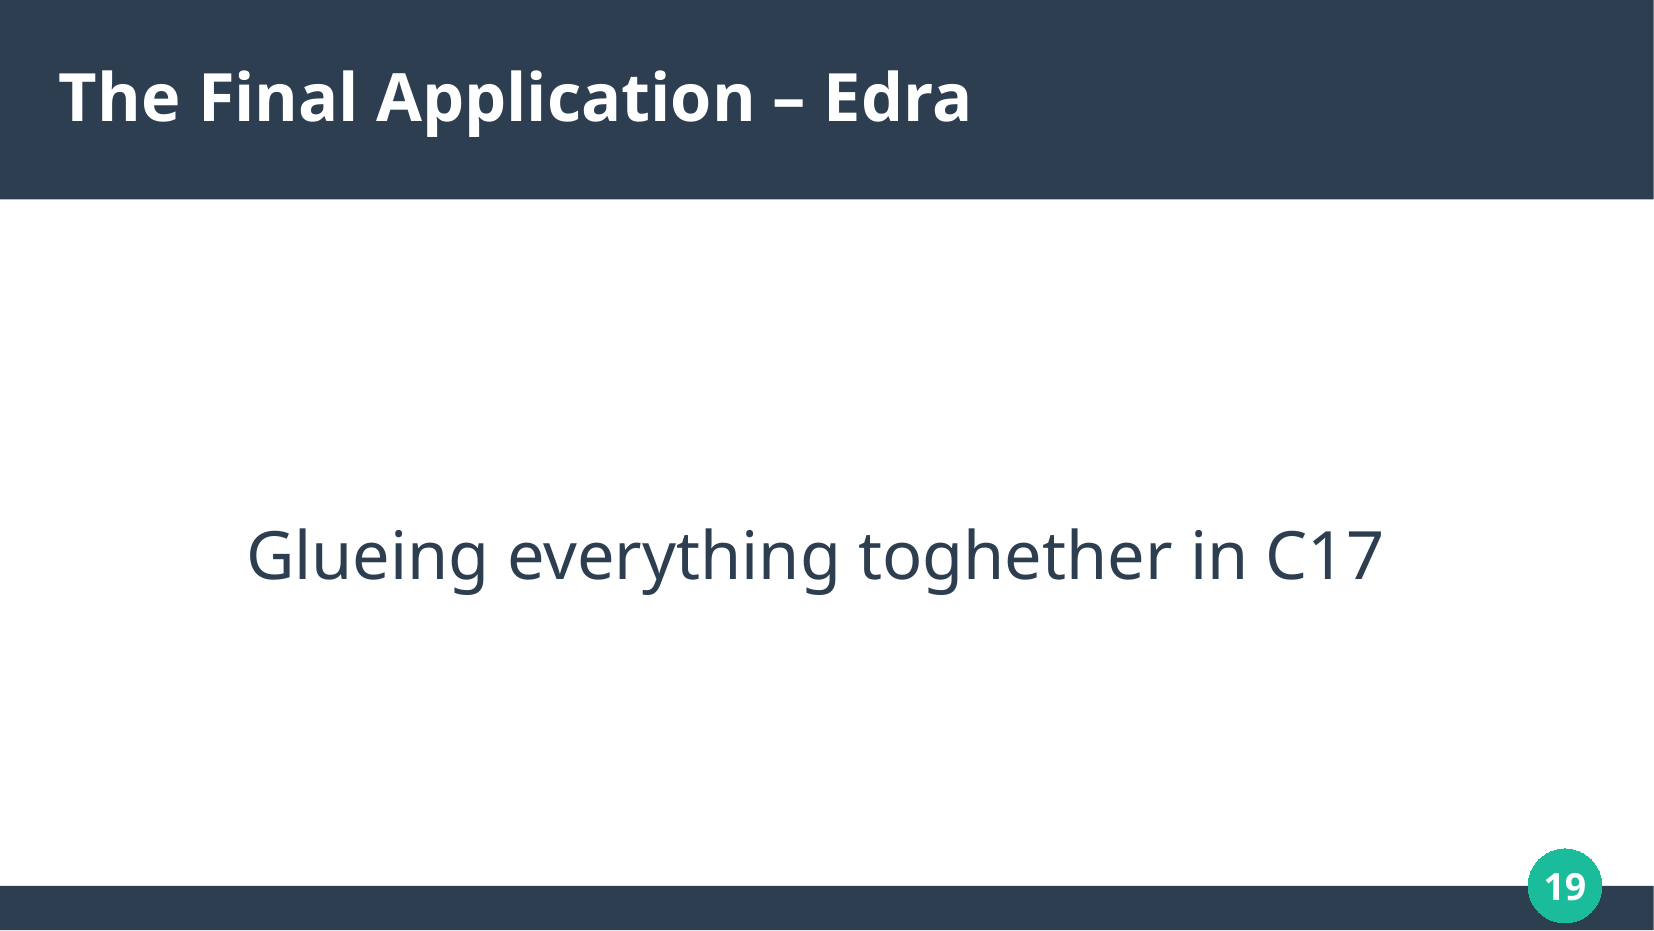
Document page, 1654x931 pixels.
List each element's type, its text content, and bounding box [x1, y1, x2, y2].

subtitle Glueing everything toghether in C17 [37, 243, 1595, 864]
title The Final Application – Edra [59, 37, 1595, 155]
